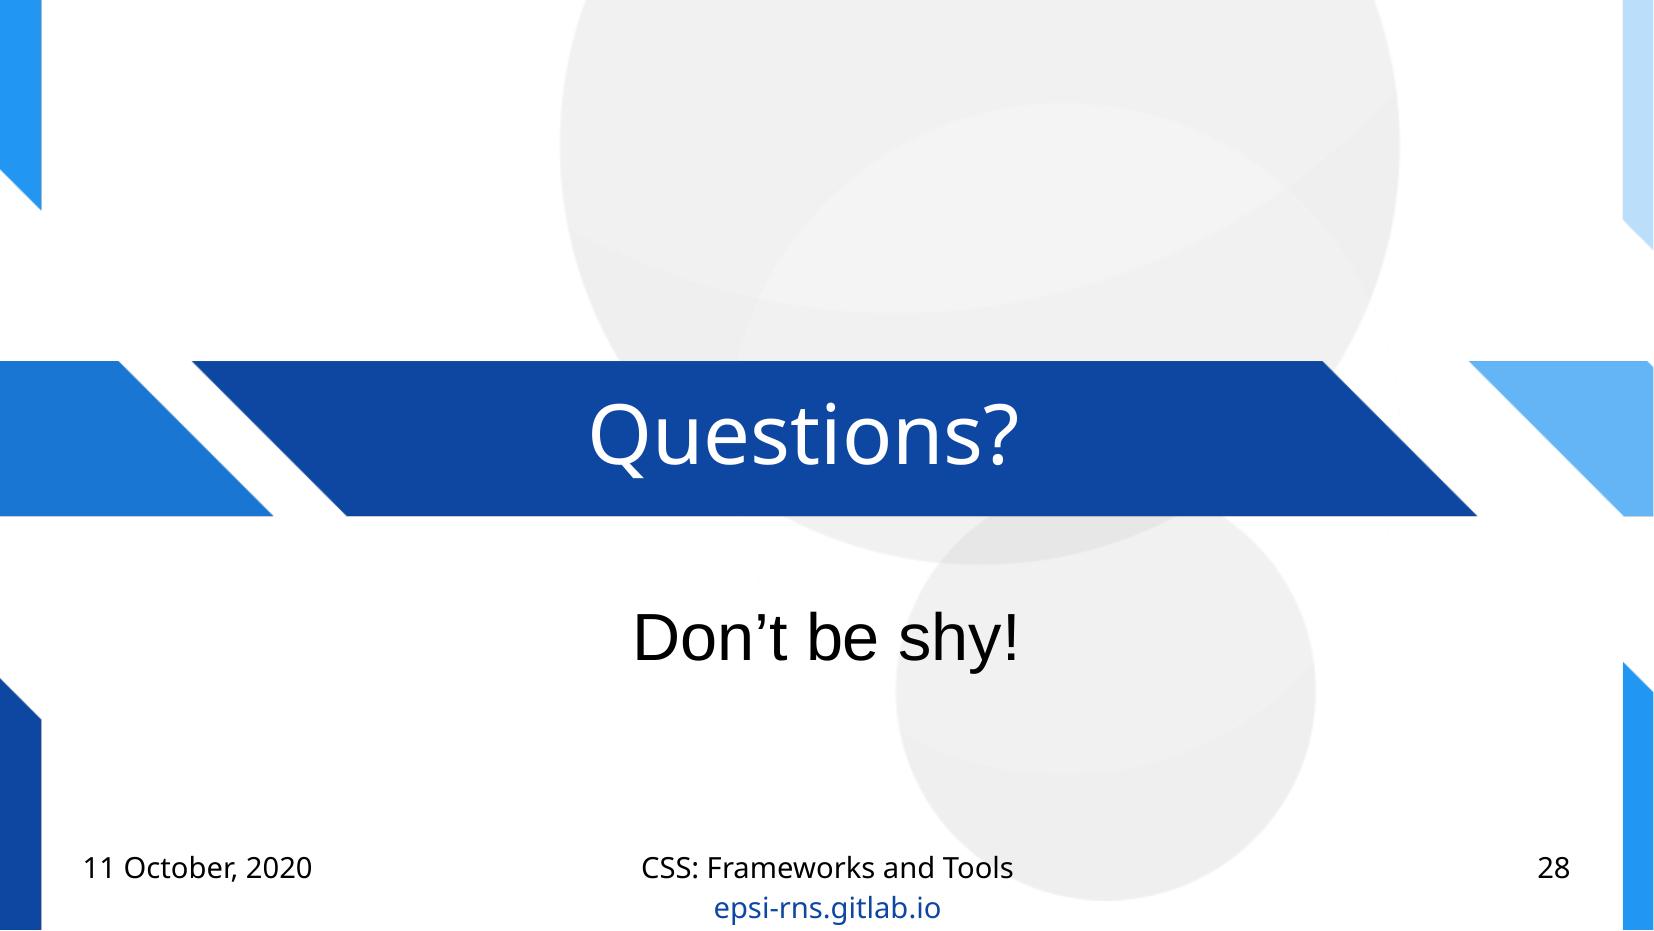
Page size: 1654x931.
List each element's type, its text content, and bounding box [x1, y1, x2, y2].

list Don’t be shy! [82, 600, 1571, 811]
title Questions? [60, 354, 1549, 511]
picture [0, 0, 1654, 930]
